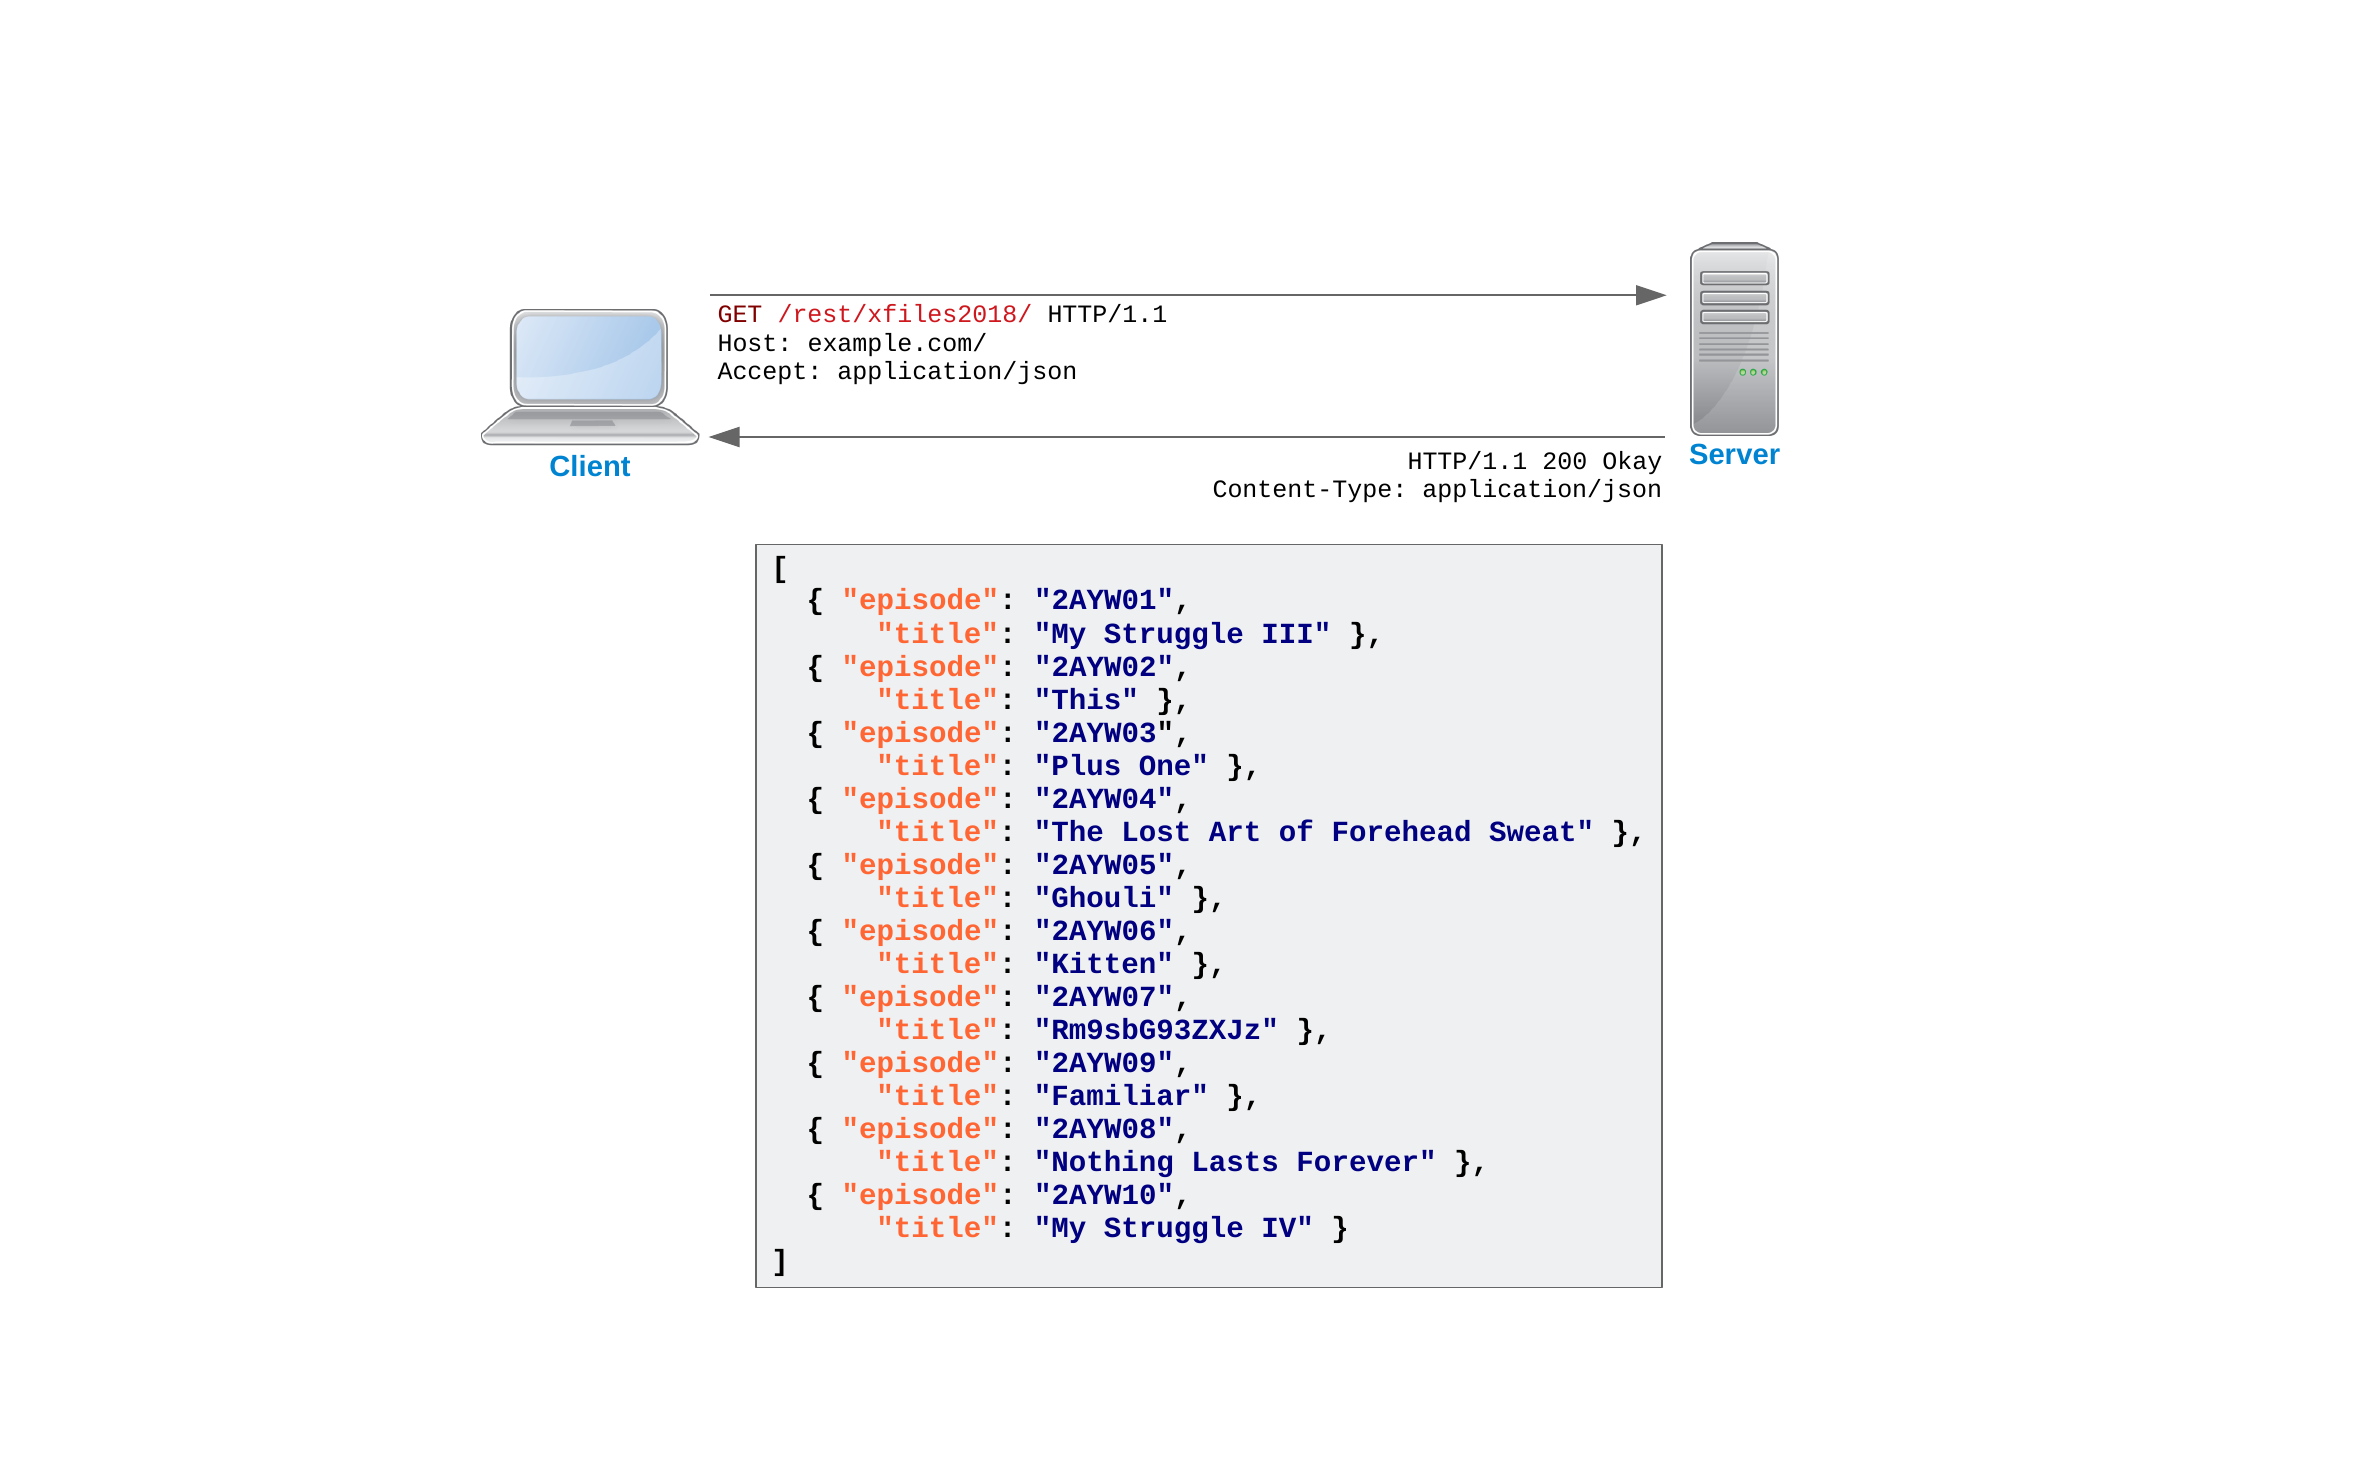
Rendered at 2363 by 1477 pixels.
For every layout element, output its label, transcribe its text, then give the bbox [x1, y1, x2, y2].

text_box Client [534, 442, 646, 491]
picture [471, 299, 709, 455]
text_box HTTP/1.1 200 Okay Content-Type: application/json [1197, 441, 1678, 513]
text_box [ { "episode": "2AYW01", "title": "My Struggle III" }, { "episode": "2AYW02", "title": "This" }, { "episode": "2AYW03", "title": "Plus One" }, { "episode": "2AYW04", "title": "The Lost Art of Forehead Sweat" }, { "episode": "2AYW05", "title": "Ghouli" }, { "episode": "2AYW06", "title": "Kitten" }, { "episode": "2AYW07", "title": "Rm9sbG93ZXJz" }, { "episode": "2AYW09", "title": "Familiar" }, { "episode": "2AYW08", "title": "Nothing Lasts Forever" }, { "episode": "2AYW10", "title": "My Struggle IV" } ] [755, 544, 1663, 1288]
text_box GET /rest/xfiles2018/ HTTP/1.1 Host: example.com/ Accept: application/json [702, 294, 1183, 395]
text_box Server [1674, 430, 1796, 479]
picture [1690, 242, 1779, 430]
